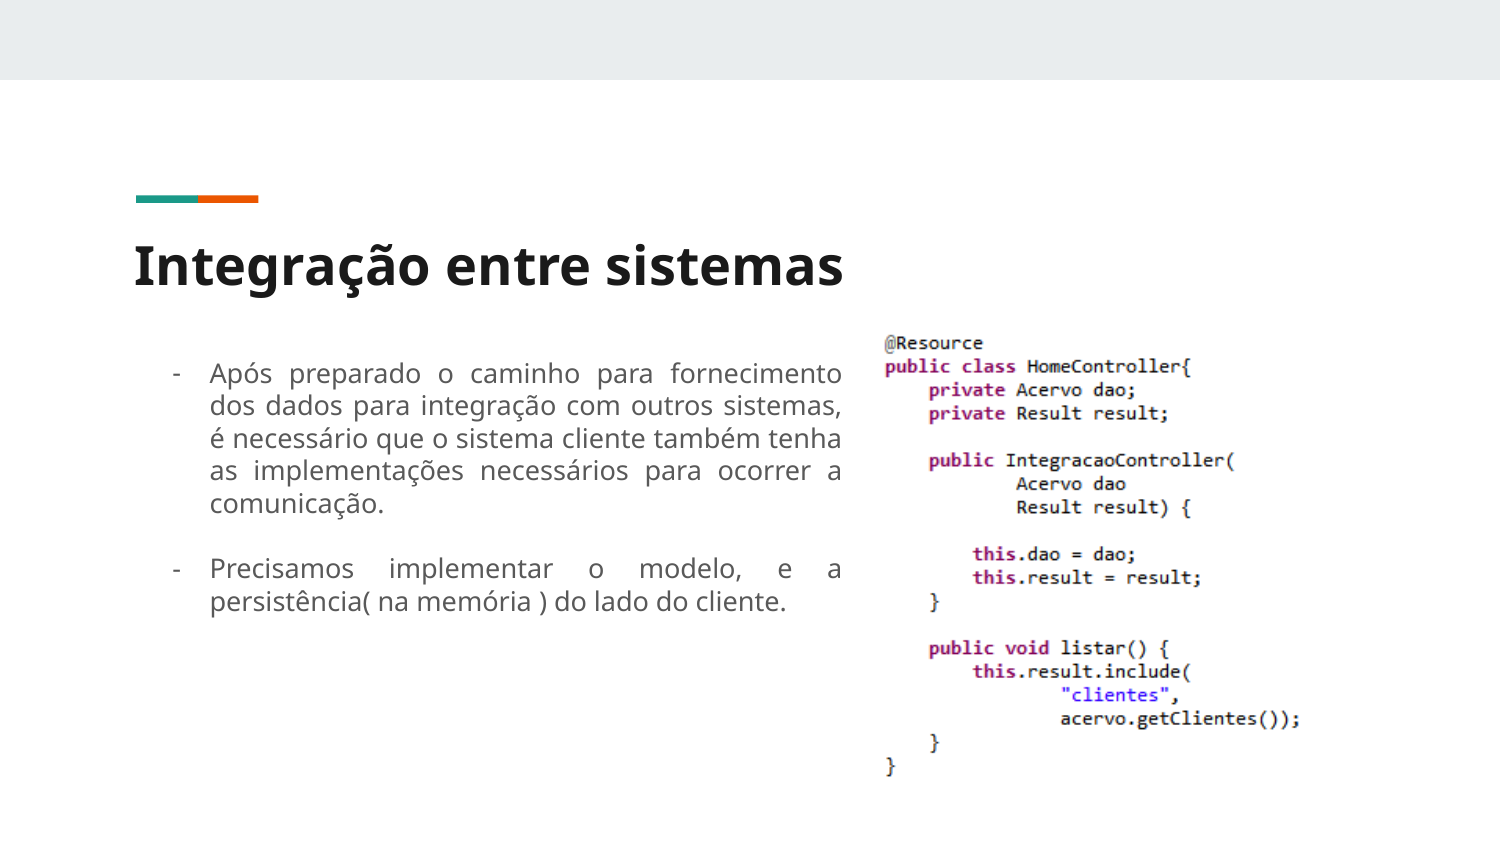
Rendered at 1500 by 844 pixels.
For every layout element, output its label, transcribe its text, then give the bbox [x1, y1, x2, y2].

picture [882, 329, 1322, 786]
list Após preparado o caminho para fornecimento dos dados para integração com outros sistemas, é necessário que o sistema cliente também tenha as implementações necessários para ocorrer a comunicação. Precisamos implementar o modelo, e a persistência( na memória ) do lado do cliente. [119, 341, 858, 712]
title Integração entre sistemas [119, 216, 1381, 305]
